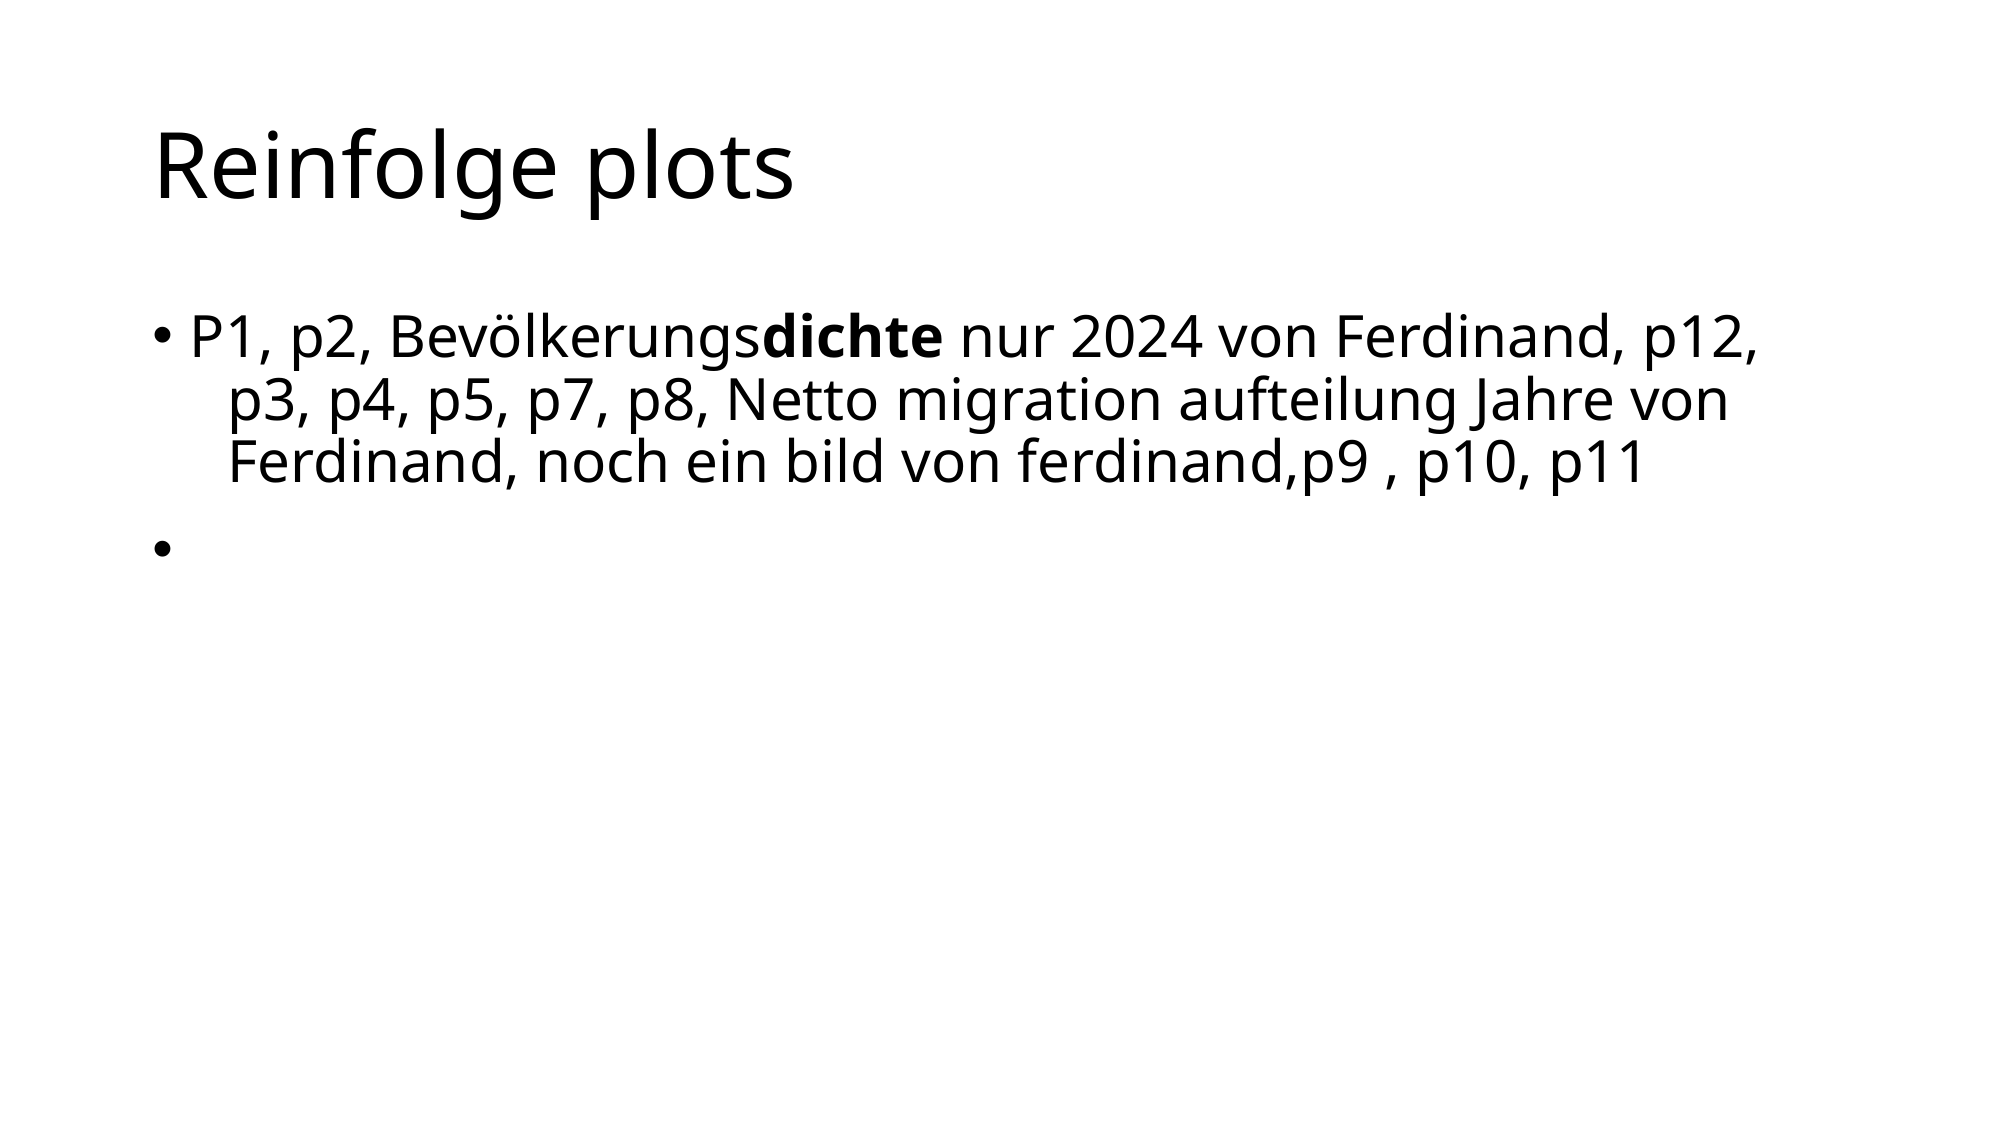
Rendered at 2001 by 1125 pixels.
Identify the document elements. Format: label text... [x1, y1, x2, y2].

title Reinfolge plots [137, 59, 1863, 278]
list P1, p2, Bevölkerungsdichte nur 2024 von Ferdinand, p12, p3, p4, p5, p7, p8, Netto migration aufteilung Jahre von Ferdinand, noch ein bild von ferdinand,p9 , p10, p11 [137, 299, 1863, 1014]
